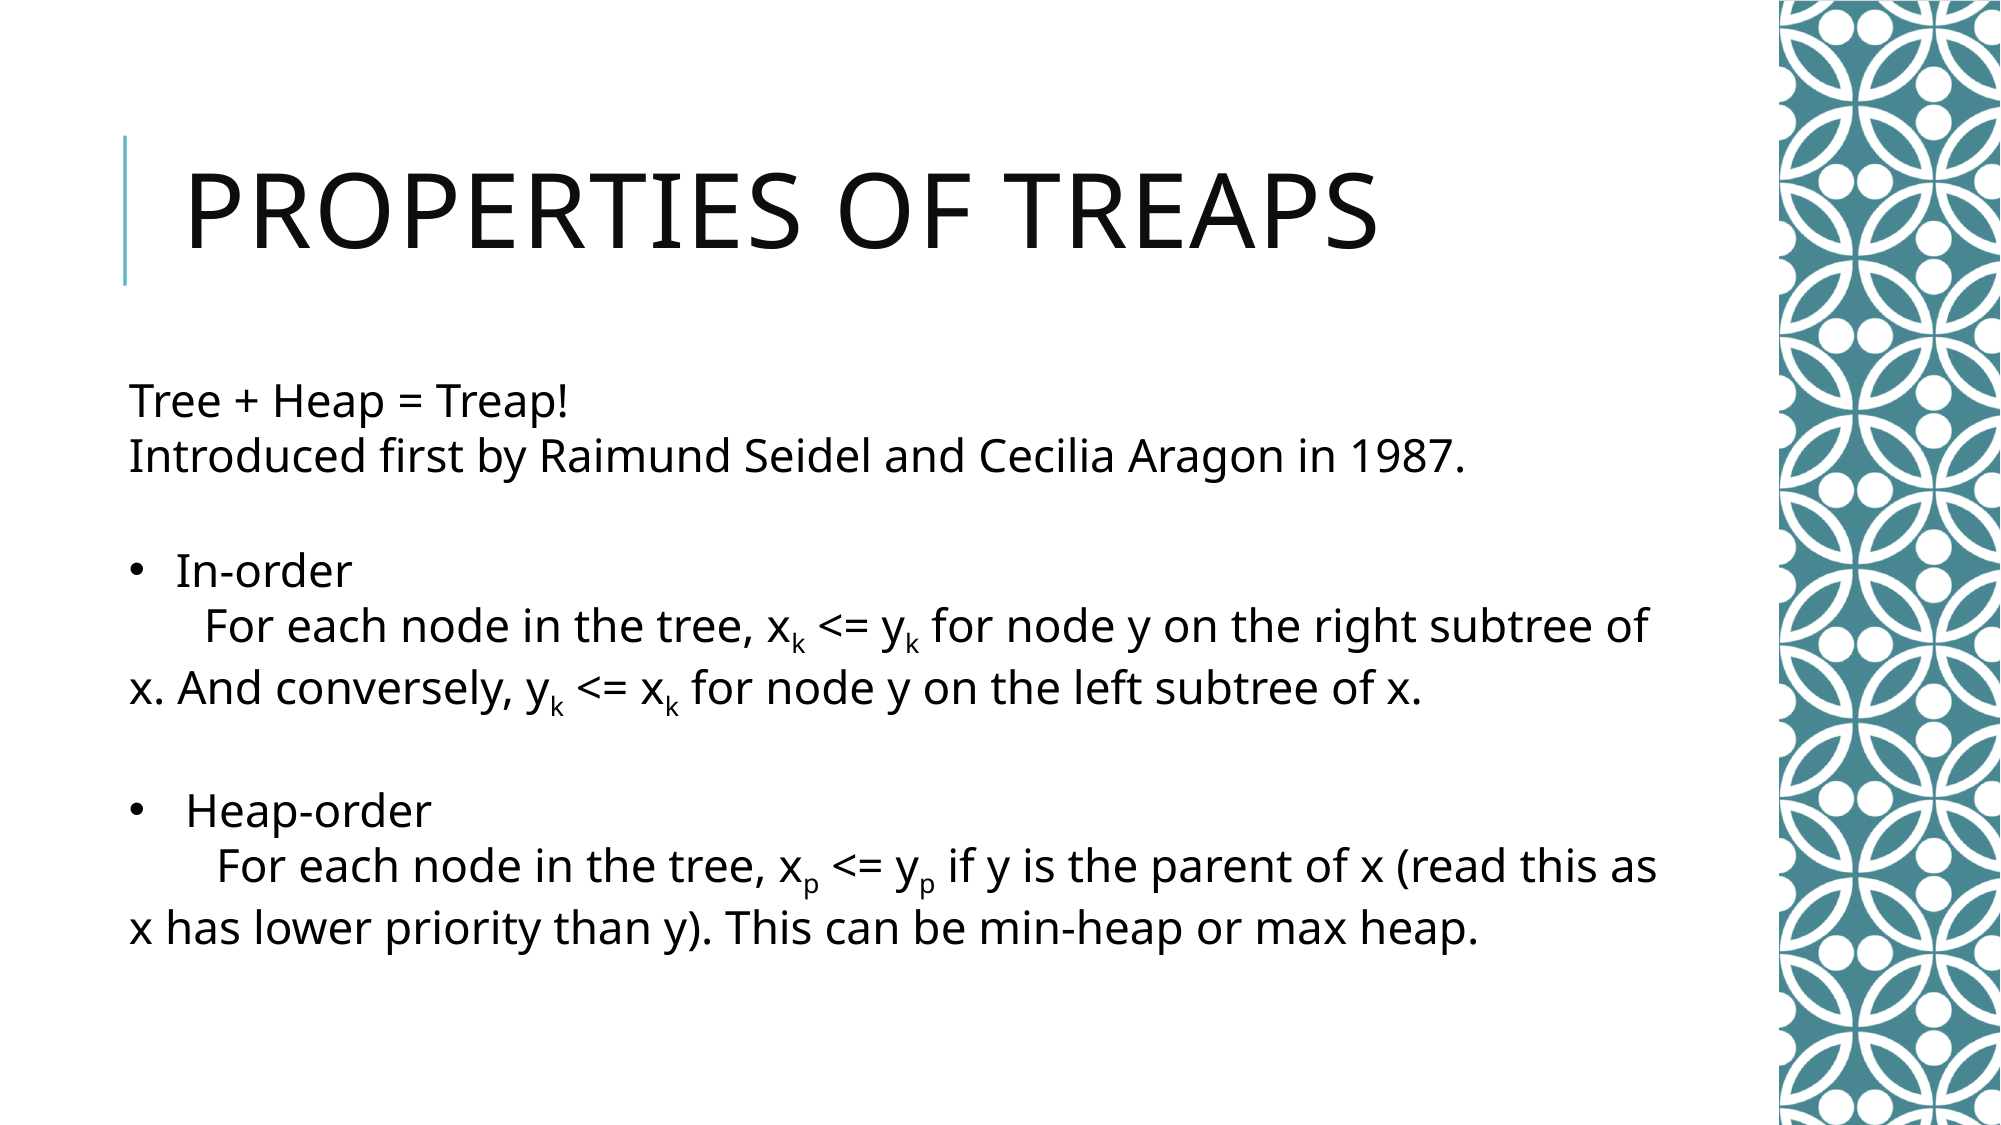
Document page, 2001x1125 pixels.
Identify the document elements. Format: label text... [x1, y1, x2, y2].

text_box Tree + Heap = Treap! Introduced first by Raimund Seidel and Cecilia Aragon in 1987. In-order For each node in the tree, xk <= yk for node y on the right subtree of x. And conversely, yk <= xk for node y on the left subtree of x. Heap-order For each node in the tree, xp <= yp if y is the parent of x (read this as x has lower priority than y). This can be min-heap or max heap. [114, 364, 1707, 962]
picture [1778, 0, 2001, 1125]
title Properties of treaps [168, 96, 1763, 342]
